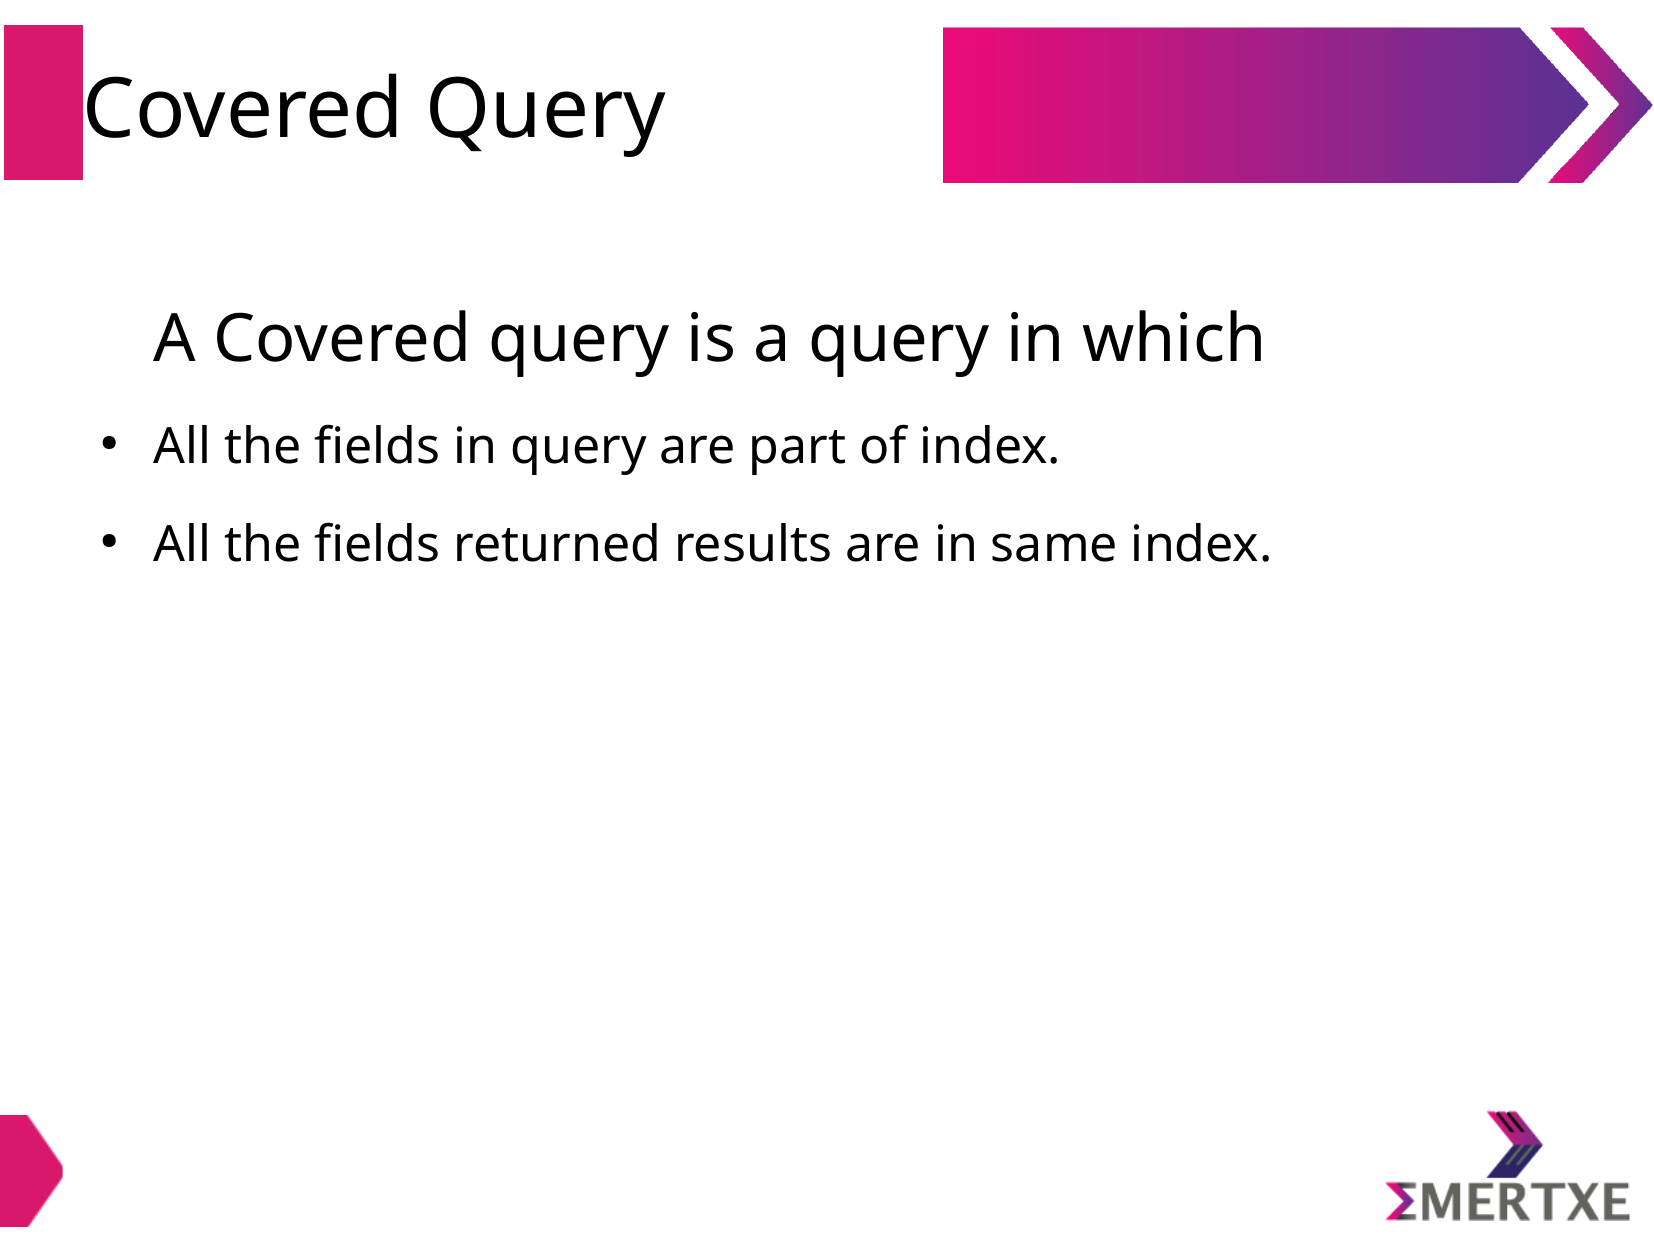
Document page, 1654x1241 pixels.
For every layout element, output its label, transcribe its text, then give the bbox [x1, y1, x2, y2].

picture [1385, 1107, 1631, 1221]
picture [1571, 27, 1653, 183]
list A Covered query is a query in which All the fields in query are part of index. All the fields returned results are in same index. [82, 290, 1571, 1010]
title Covered Query [82, 2, 1571, 210]
